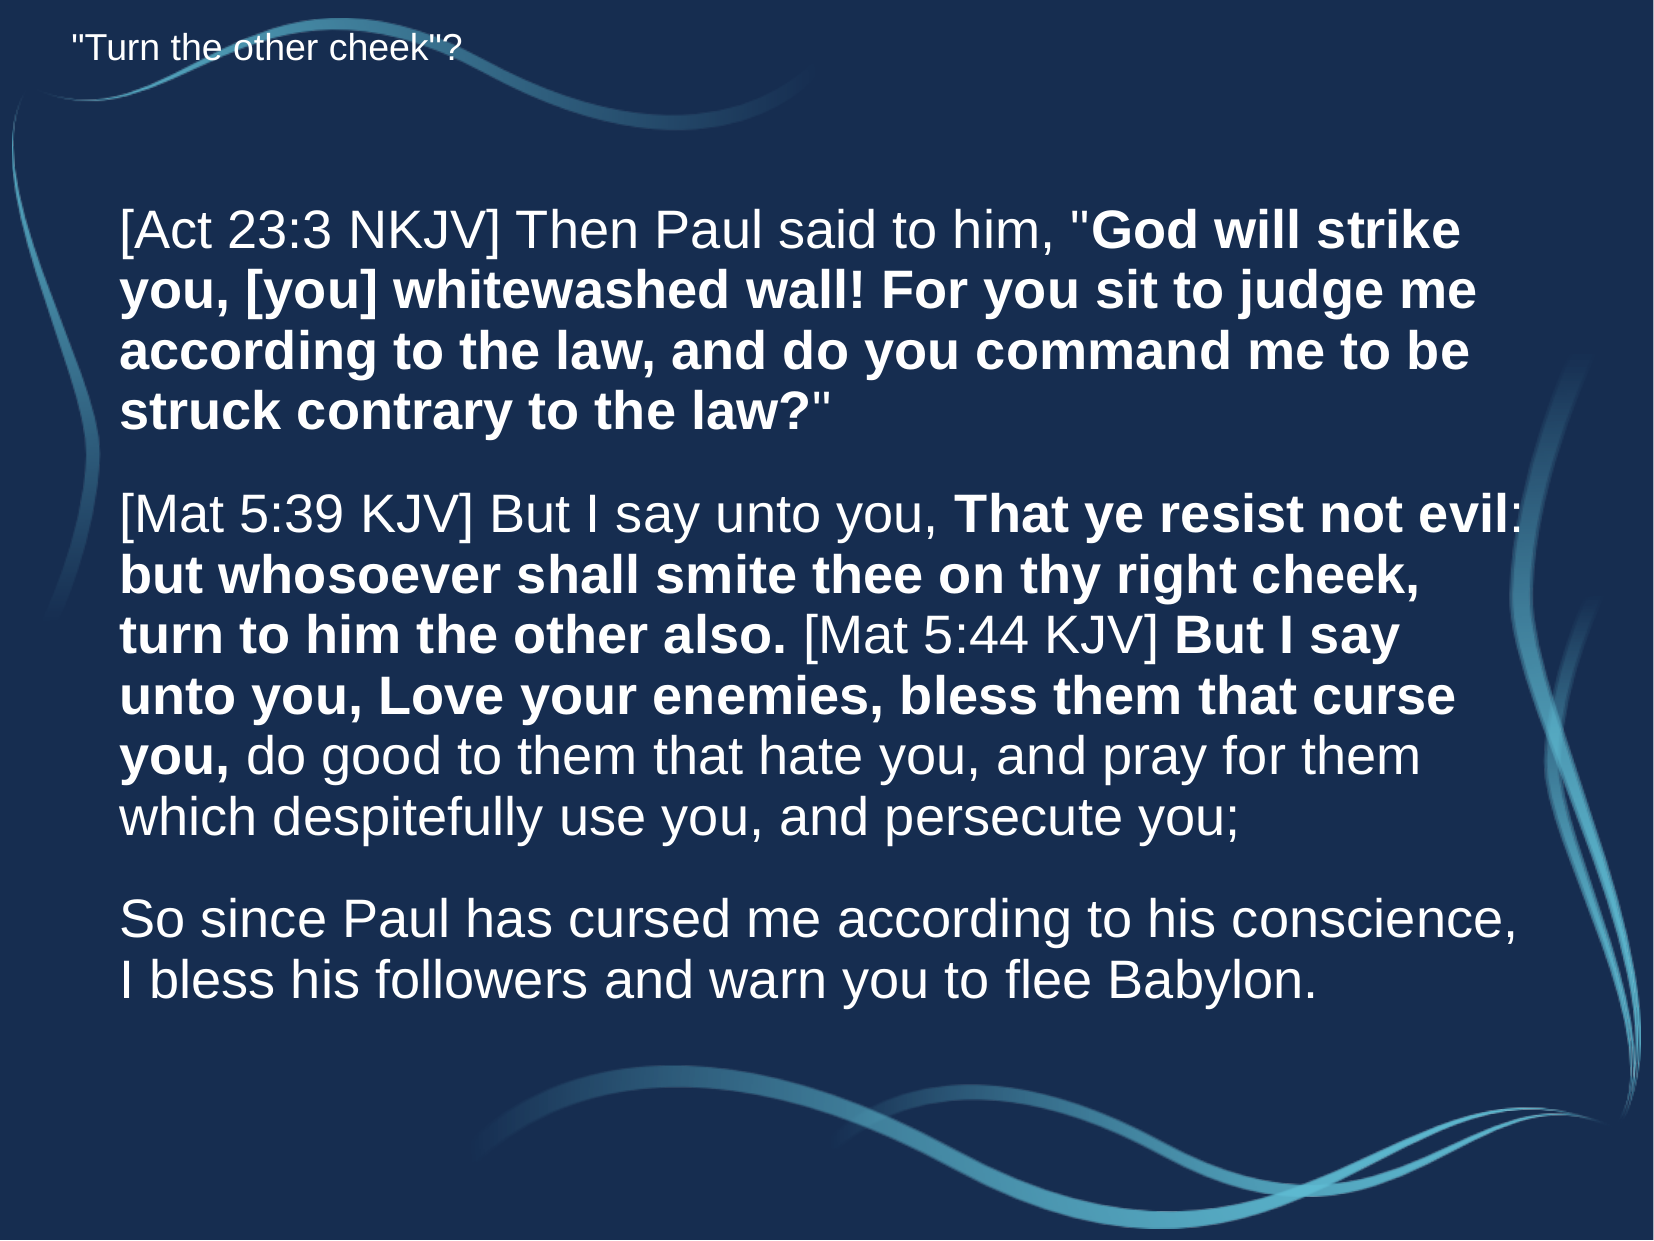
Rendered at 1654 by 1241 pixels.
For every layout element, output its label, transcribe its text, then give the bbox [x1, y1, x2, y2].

title "Turn the other cheek"? [56, 18, 1545, 218]
list [Act 23:3 NKJV] Then Paul said to him, "God will strike you, [you] whitewashed wall! For you sit to judge me according to the law, and do you command me to be struck contrary to the law?" [Mat 5:39 KJV] But I say unto you, That ye resist not evil: but whosoever shall smite thee on thy right cheek, turn to him the other also. [Mat 5:44 KJV] But I say unto you, Love your enemies, bless them that curse you, do good to them that hate you, and pray for them which despitefully use you, and persecute you; So since Paul has cursed me according to his conscience, I bless his followers and warn you to flee Babylon. [100, 192, 1544, 1106]
picture [460, 346, 1641, 1229]
picture [12, 18, 104, 625]
